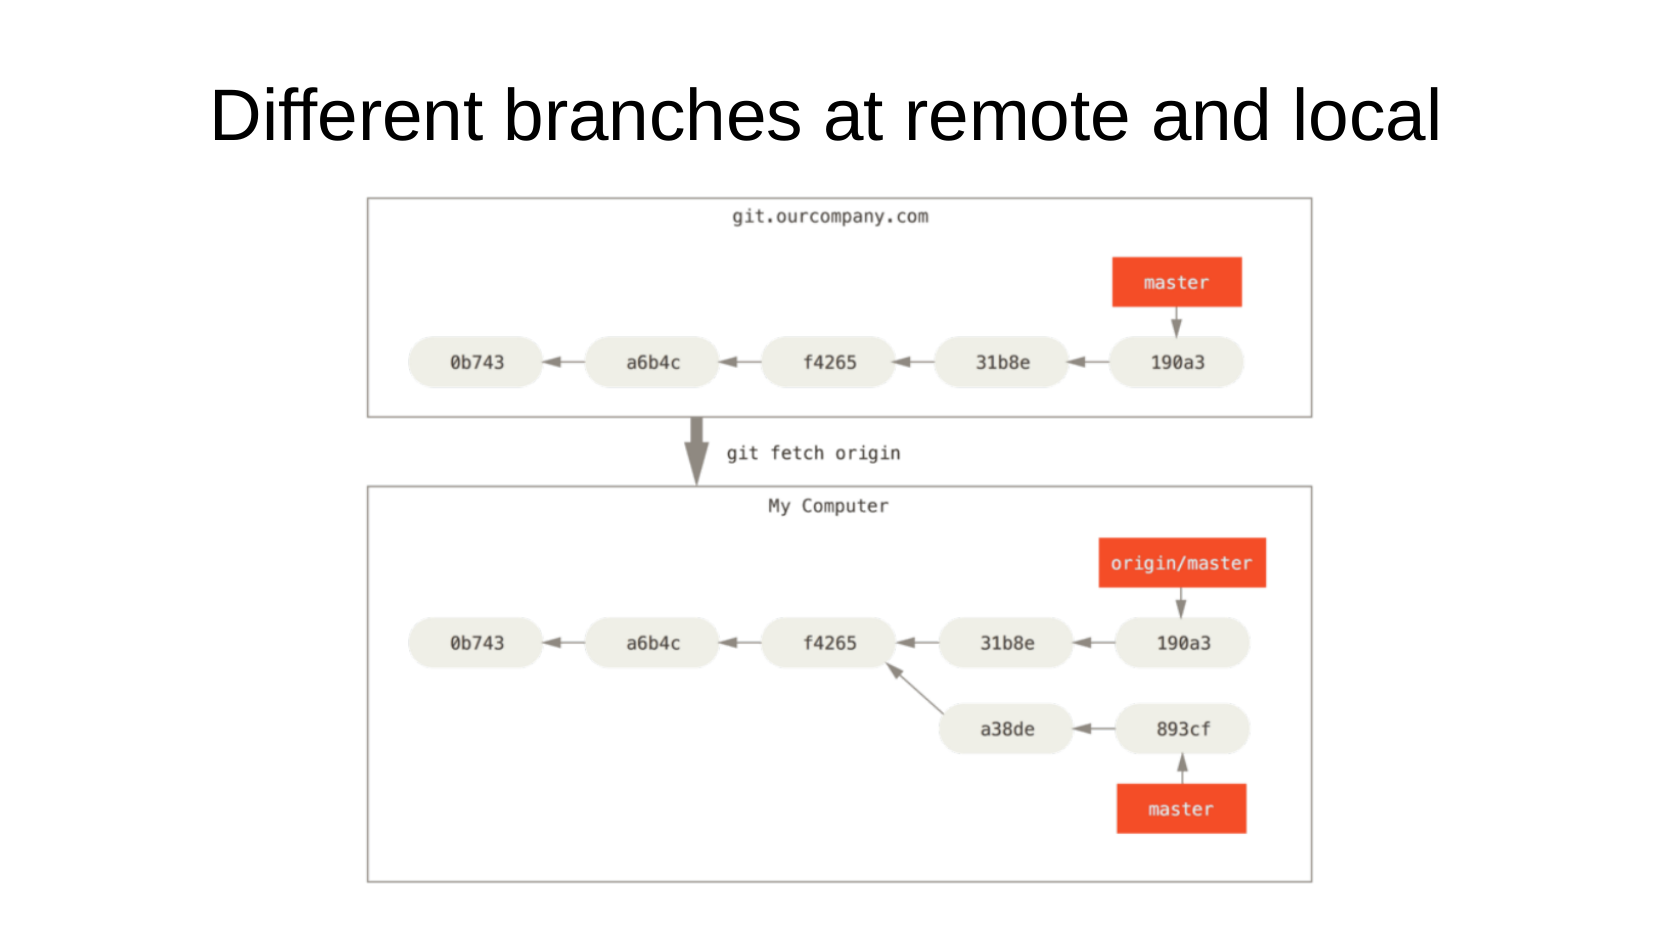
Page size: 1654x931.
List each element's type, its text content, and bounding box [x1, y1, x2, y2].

title Different branches at remote and local [82, 37, 1571, 193]
picture [360, 192, 1317, 886]
